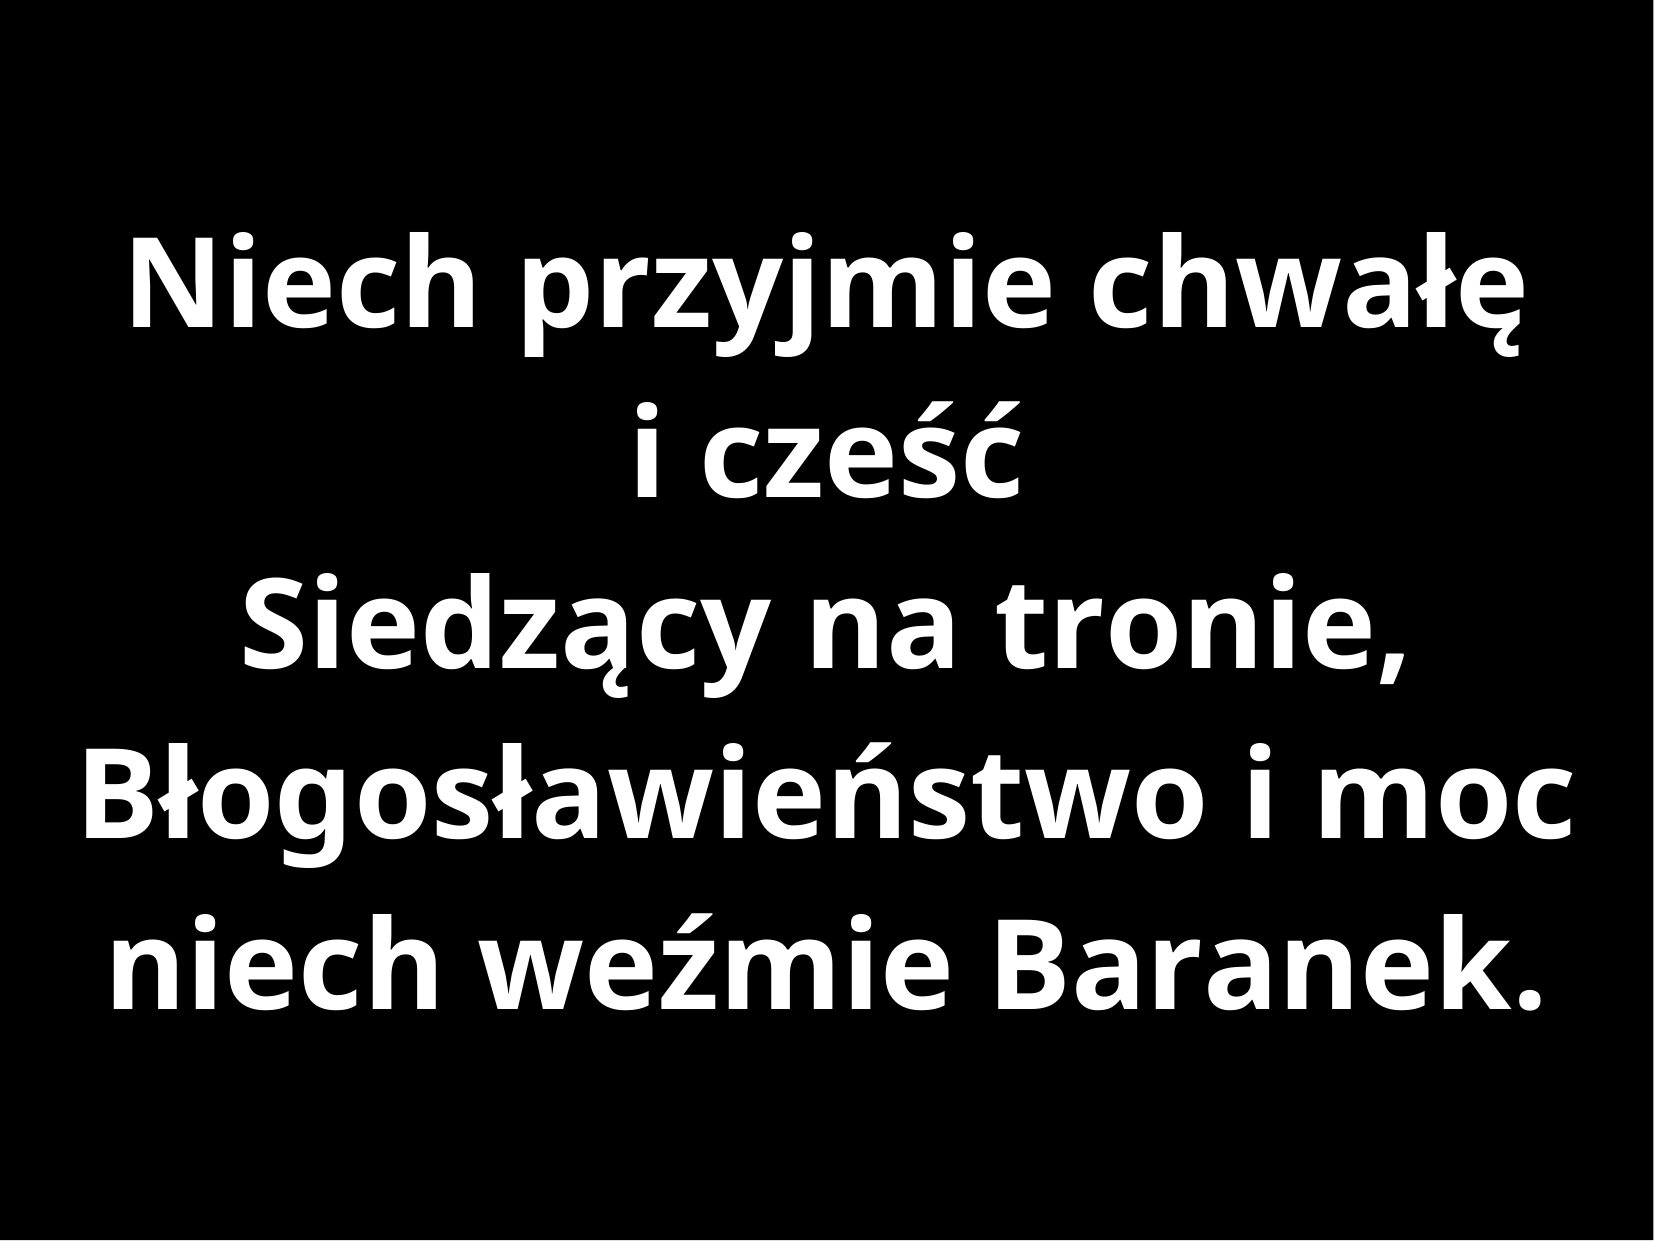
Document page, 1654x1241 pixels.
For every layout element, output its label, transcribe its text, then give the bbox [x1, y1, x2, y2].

title Niech przyjmie chwałę i cześć Siedzący na tronie, Błogosławieństwo i moc niech weźmie Baranek. [0, 0, 1654, 1241]
